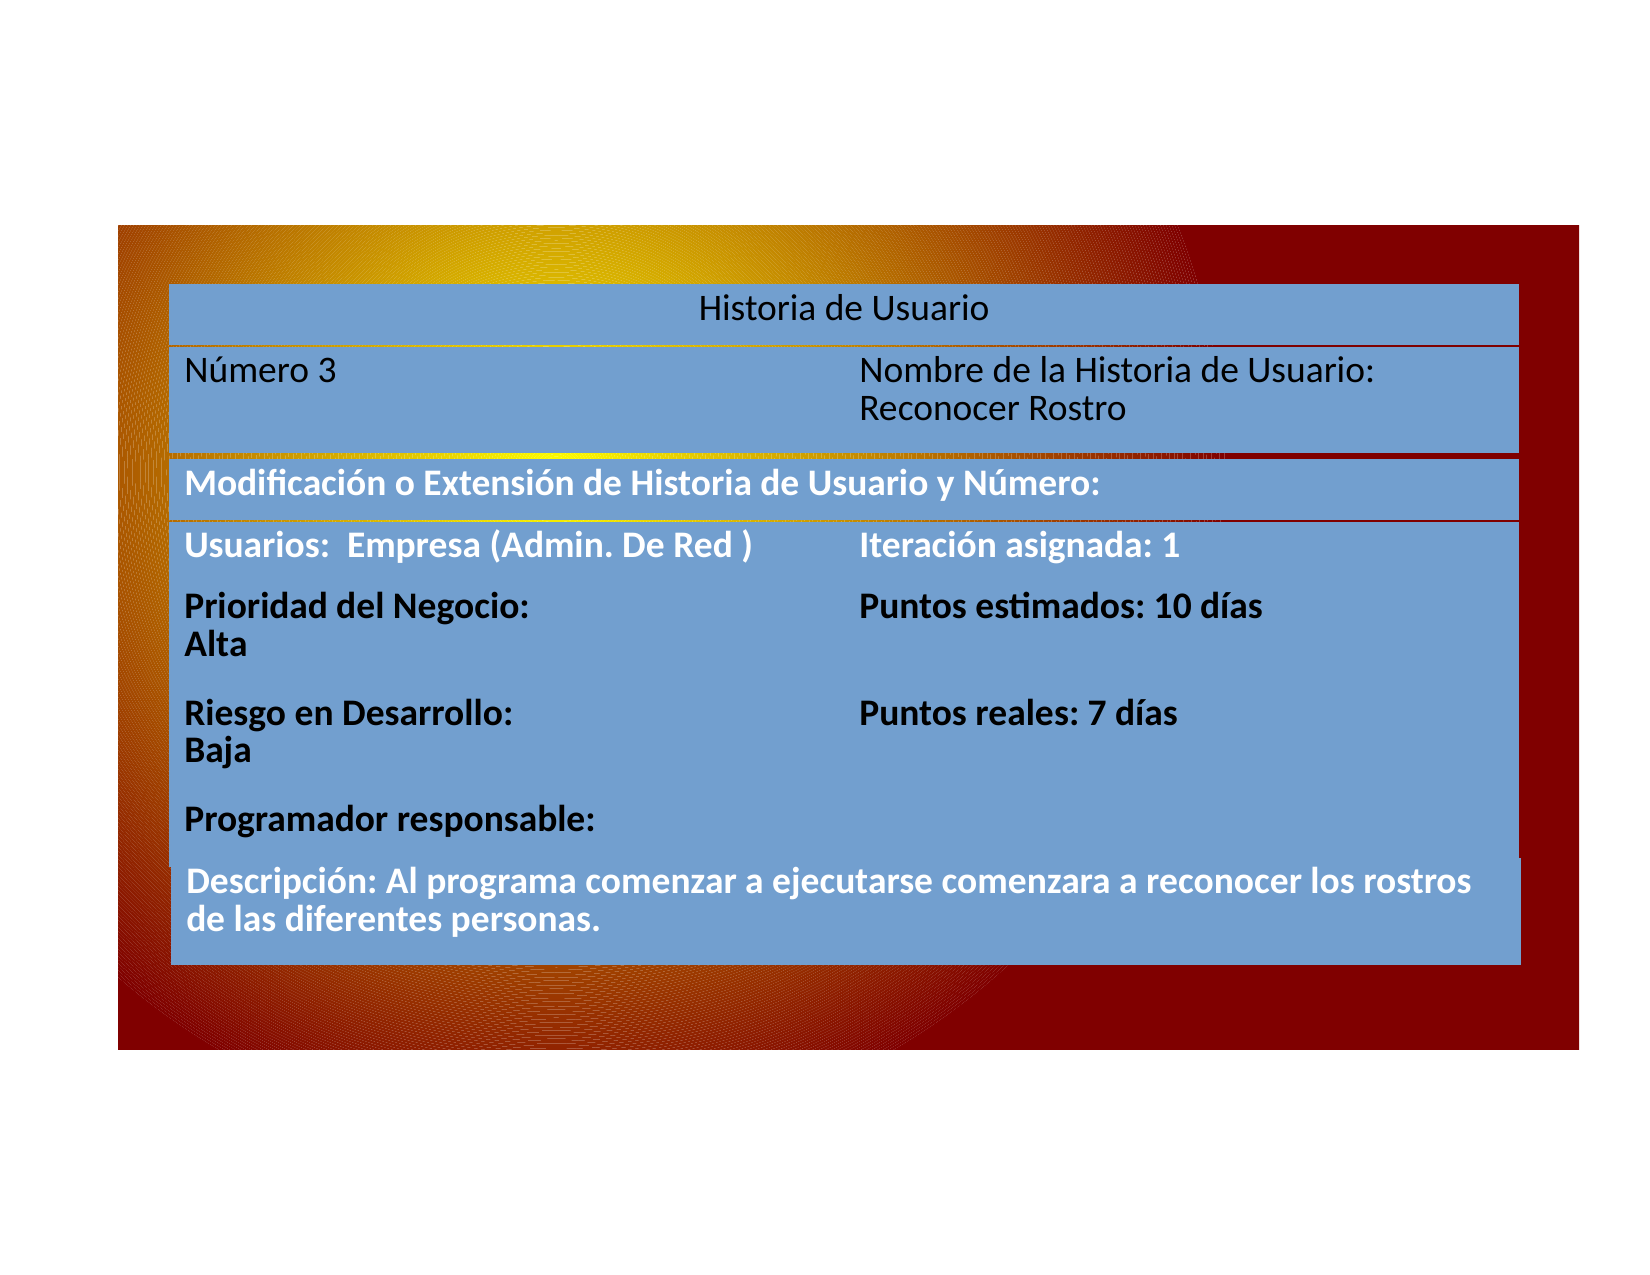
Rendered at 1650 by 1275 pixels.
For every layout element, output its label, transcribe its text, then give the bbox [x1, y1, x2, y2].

table_header Iteración asignada: 1 [844, 522, 1519, 583]
table_header Modificación o Extensión de Historia de Usuario y Número: [169, 459, 1519, 520]
table_header Nombre de la Historia de Usuario: Reconocer Rostro [844, 347, 1519, 453]
table_cell Puntos estimados: 10 días [844, 583, 1519, 689]
table_cell Puntos reales: 7 días [844, 689, 1519, 796]
table_header Número 3 [169, 347, 844, 453]
table_cell Programador responsable: [169, 796, 844, 867]
table_header Historia de Usuario [169, 284, 1519, 345]
table_cell [844, 796, 1519, 858]
table_cell Prioridad del Negocio: Alta [169, 583, 844, 689]
table_cell Riesgo en Desarrollo: Baja [169, 689, 844, 796]
table_header Usuarios: Empresa (Admin. De Red ) [169, 522, 844, 583]
table_header Descripción: Al programa comenzar a ejecutarse comenzara a reconocer los rostros de las diferentes personas. [171, 858, 1521, 965]
